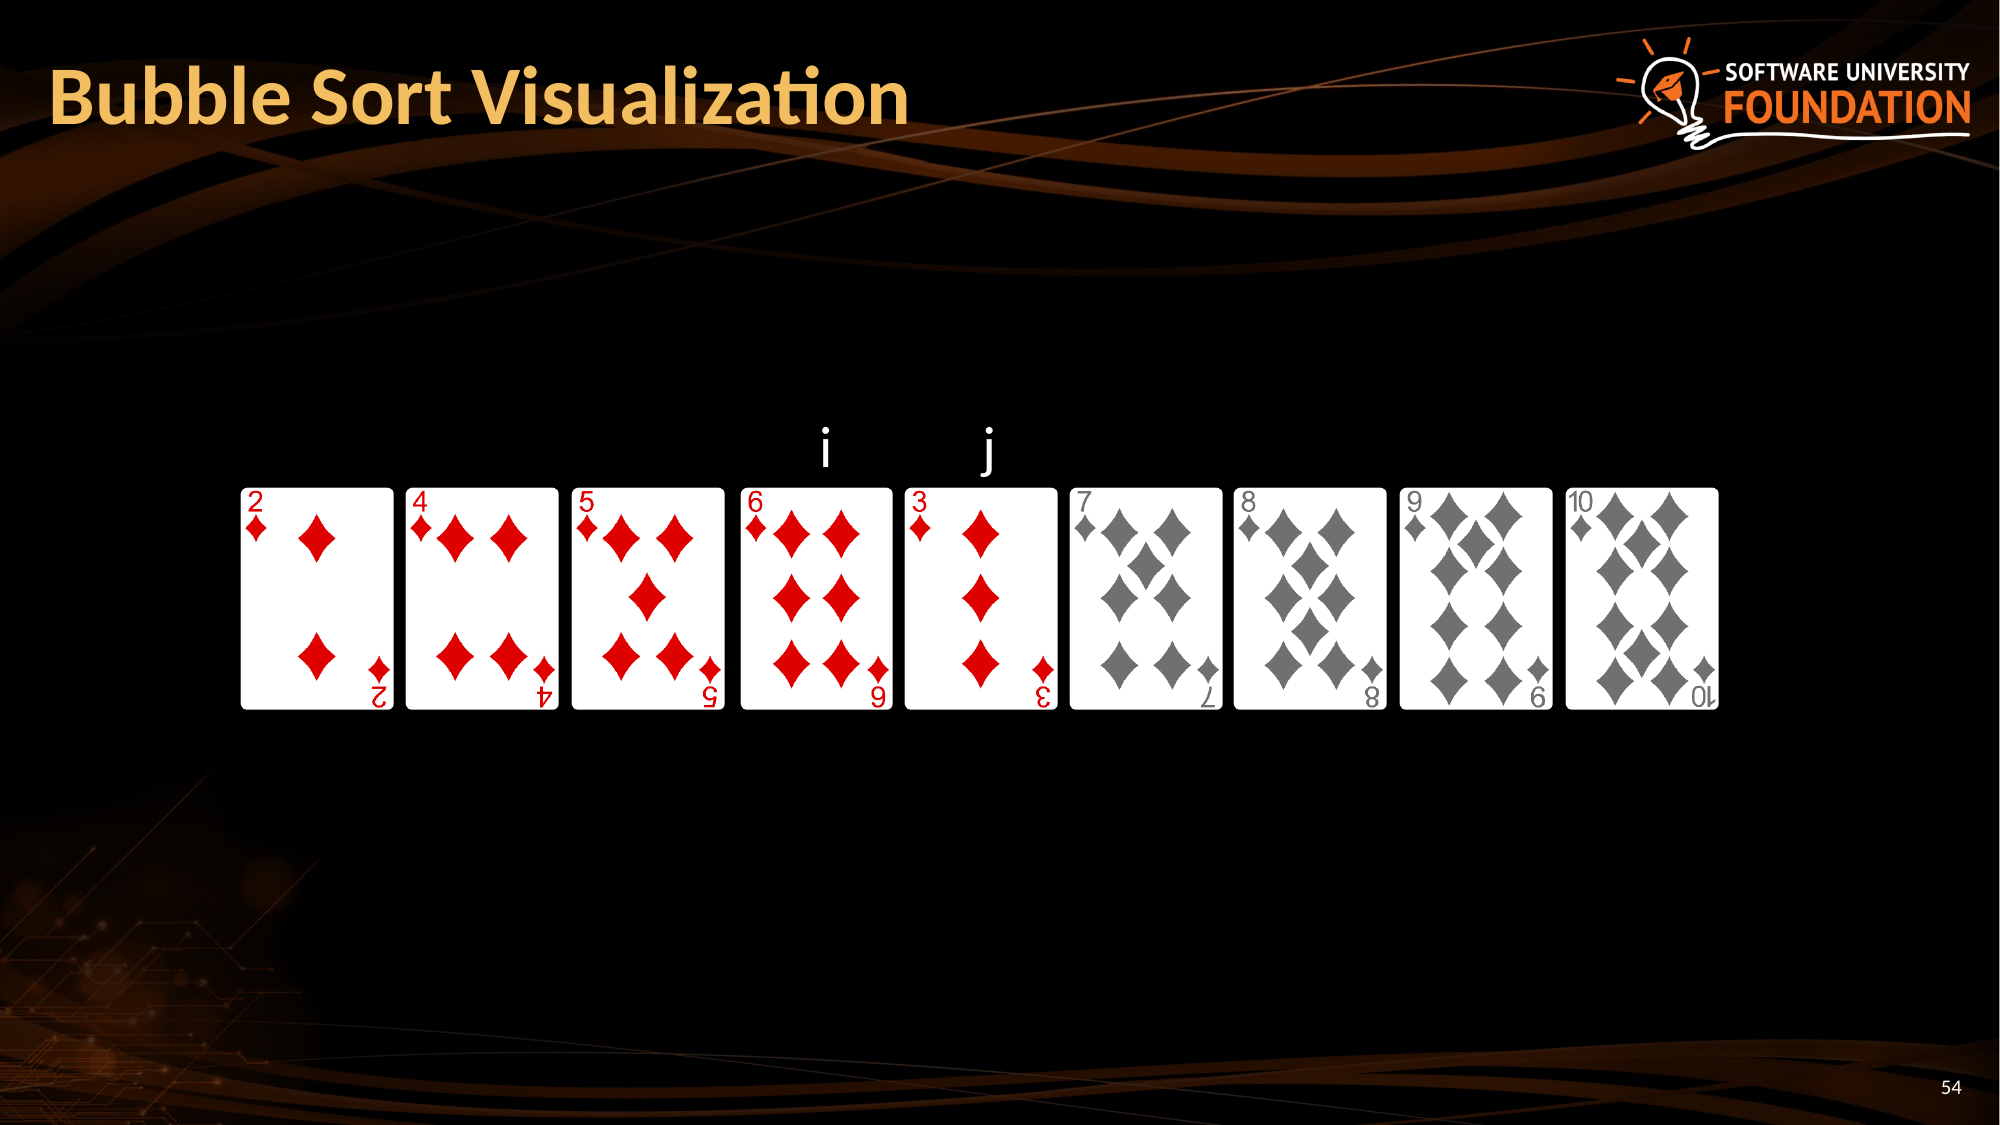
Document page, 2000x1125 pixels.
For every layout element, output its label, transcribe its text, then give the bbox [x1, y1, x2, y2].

title Bubble Sort Visualization [30, 6, 1602, 189]
slide_number <number> [1897, 1070, 1968, 1103]
picture [0, 0, 2000, 1125]
text_box i [804, 401, 848, 487]
text_box j [968, 401, 1012, 487]
